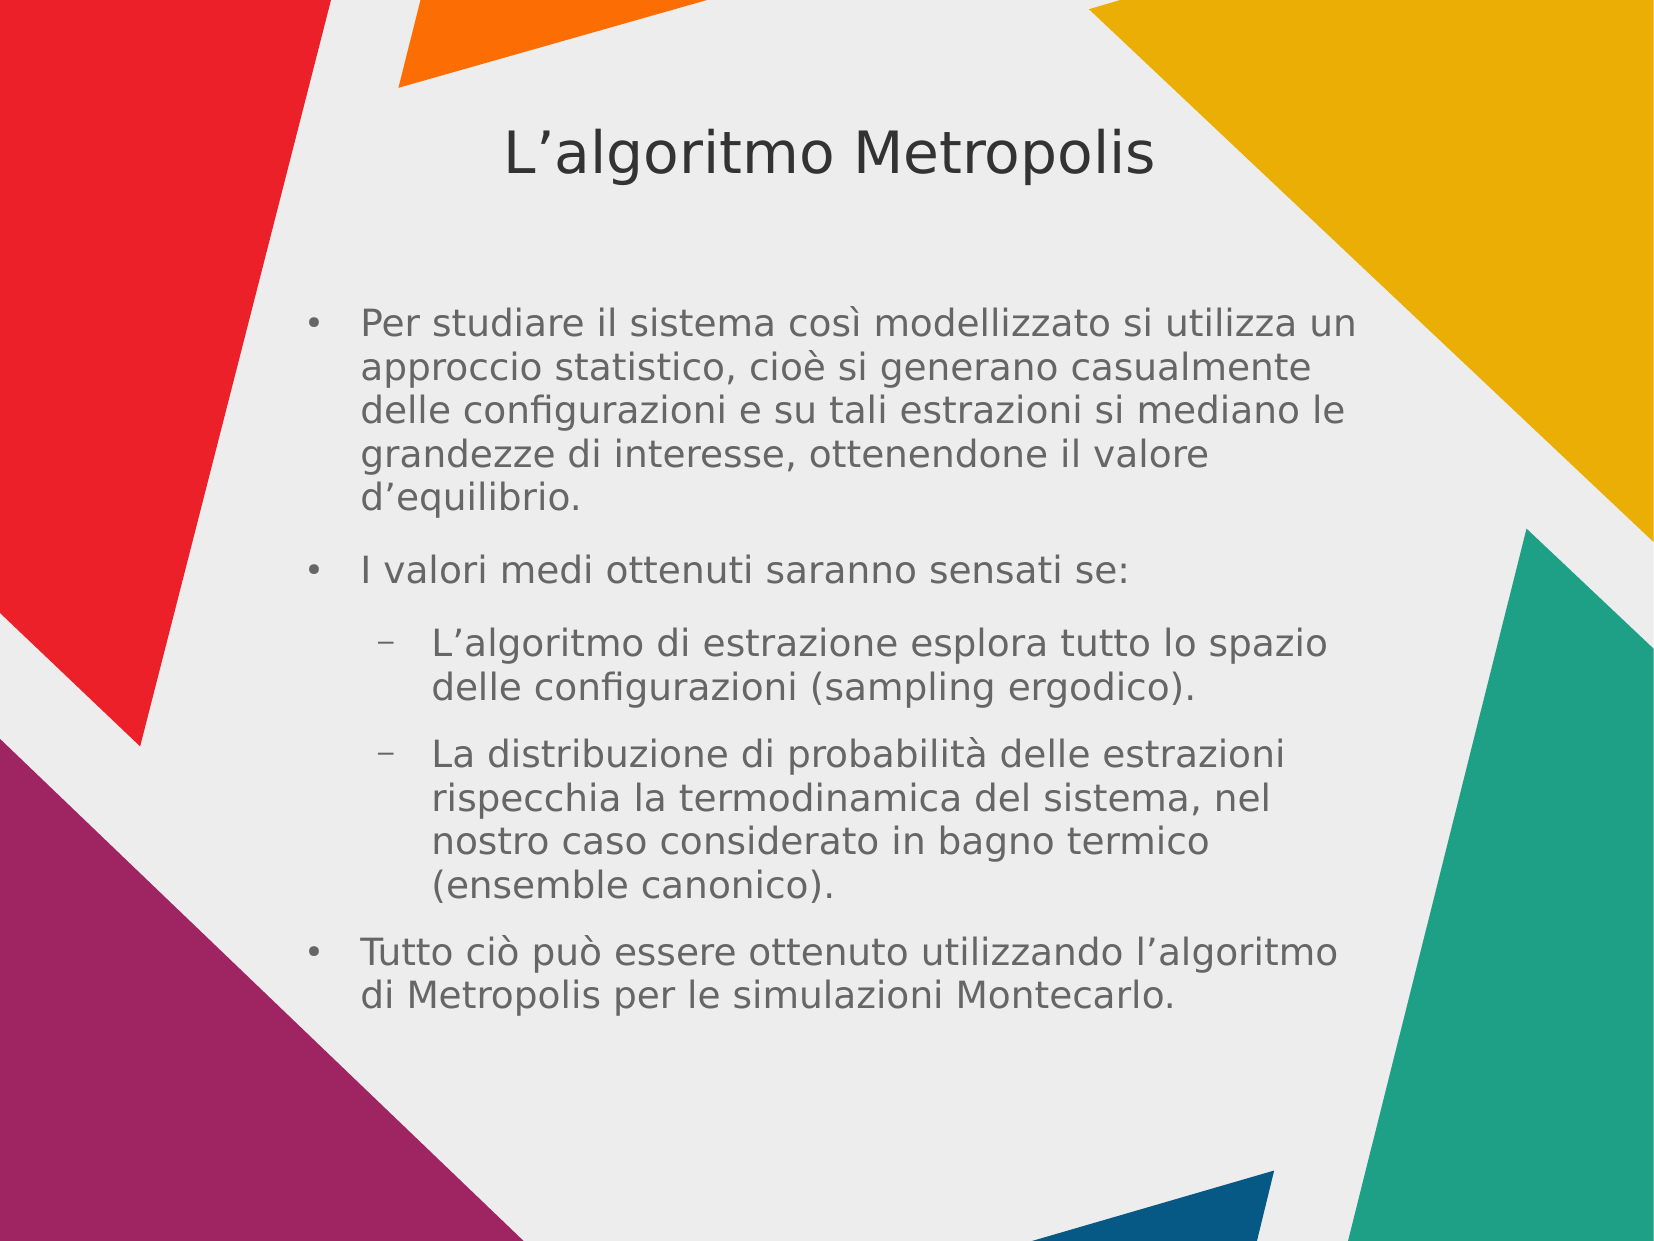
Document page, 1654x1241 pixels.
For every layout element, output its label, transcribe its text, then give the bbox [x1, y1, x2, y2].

list Per studiare il sistema così modellizzato si utilizza un approccio statistico, cioè si generano casualmente delle configurazioni e su tali estrazioni si mediano le grandezze di interesse, ottenendone il valore d’equilibrio. I valori medi ottenuti saranno sensati se: L’algoritmo di estrazione esplora tutto lo spazio delle configurazioni (sampling ergodico). La distribuzione di probabilità delle estrazioni rispecchia la termodinamica del sistema, nel nostro caso considerato in bagno termico (ensemble canonico). Tutto ciò può essere ottenuto utilizzando l’algoritmo di Metropolis per le simulazioni Montecarlo. [289, 302, 1372, 1101]
title L’algoritmo Metropolis [289, 49, 1372, 257]
